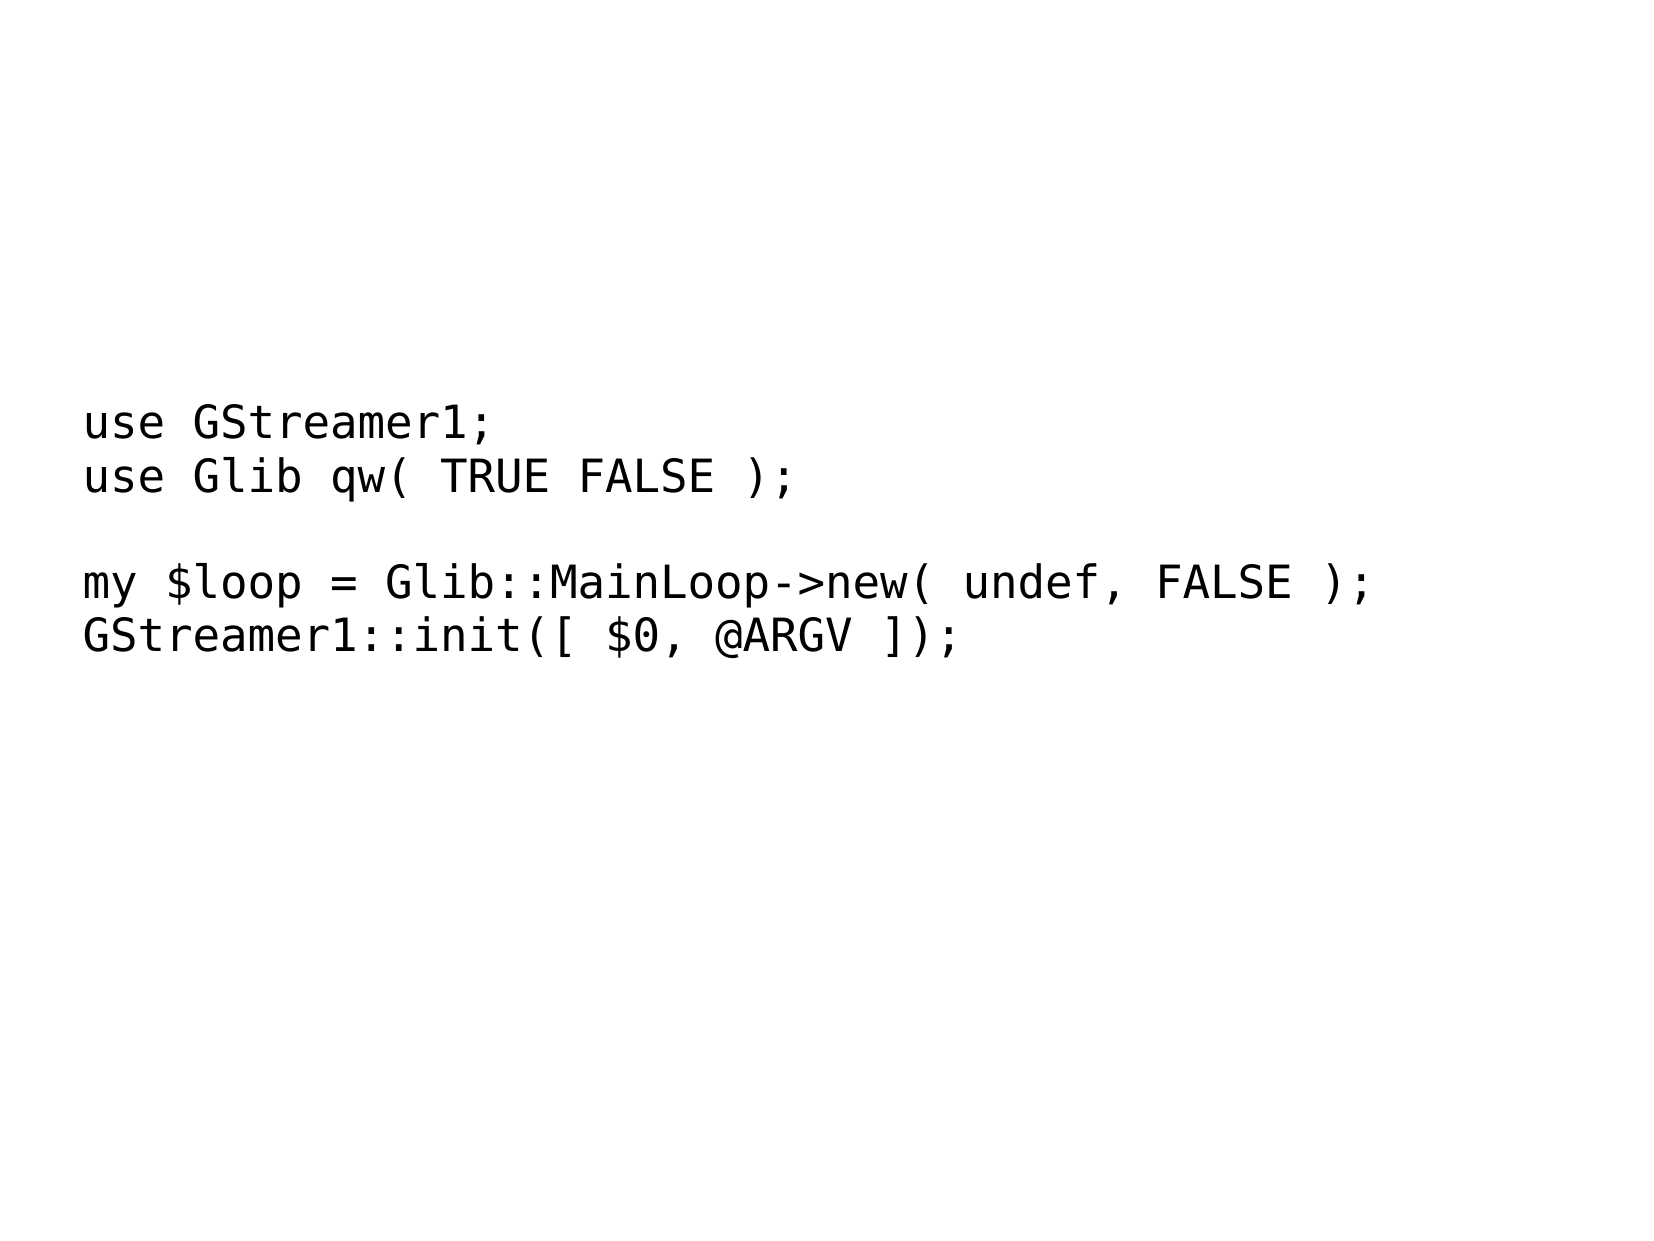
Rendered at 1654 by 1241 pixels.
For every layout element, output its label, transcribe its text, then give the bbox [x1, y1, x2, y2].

subtitle use GStreamer1; use Glib qw( TRUE FALSE ); my $loop = Glib::MainLoop->new( undef, FALSE ); GStreamer1::init([ $0, @ARGV ]); [82, 49, 1571, 1010]
